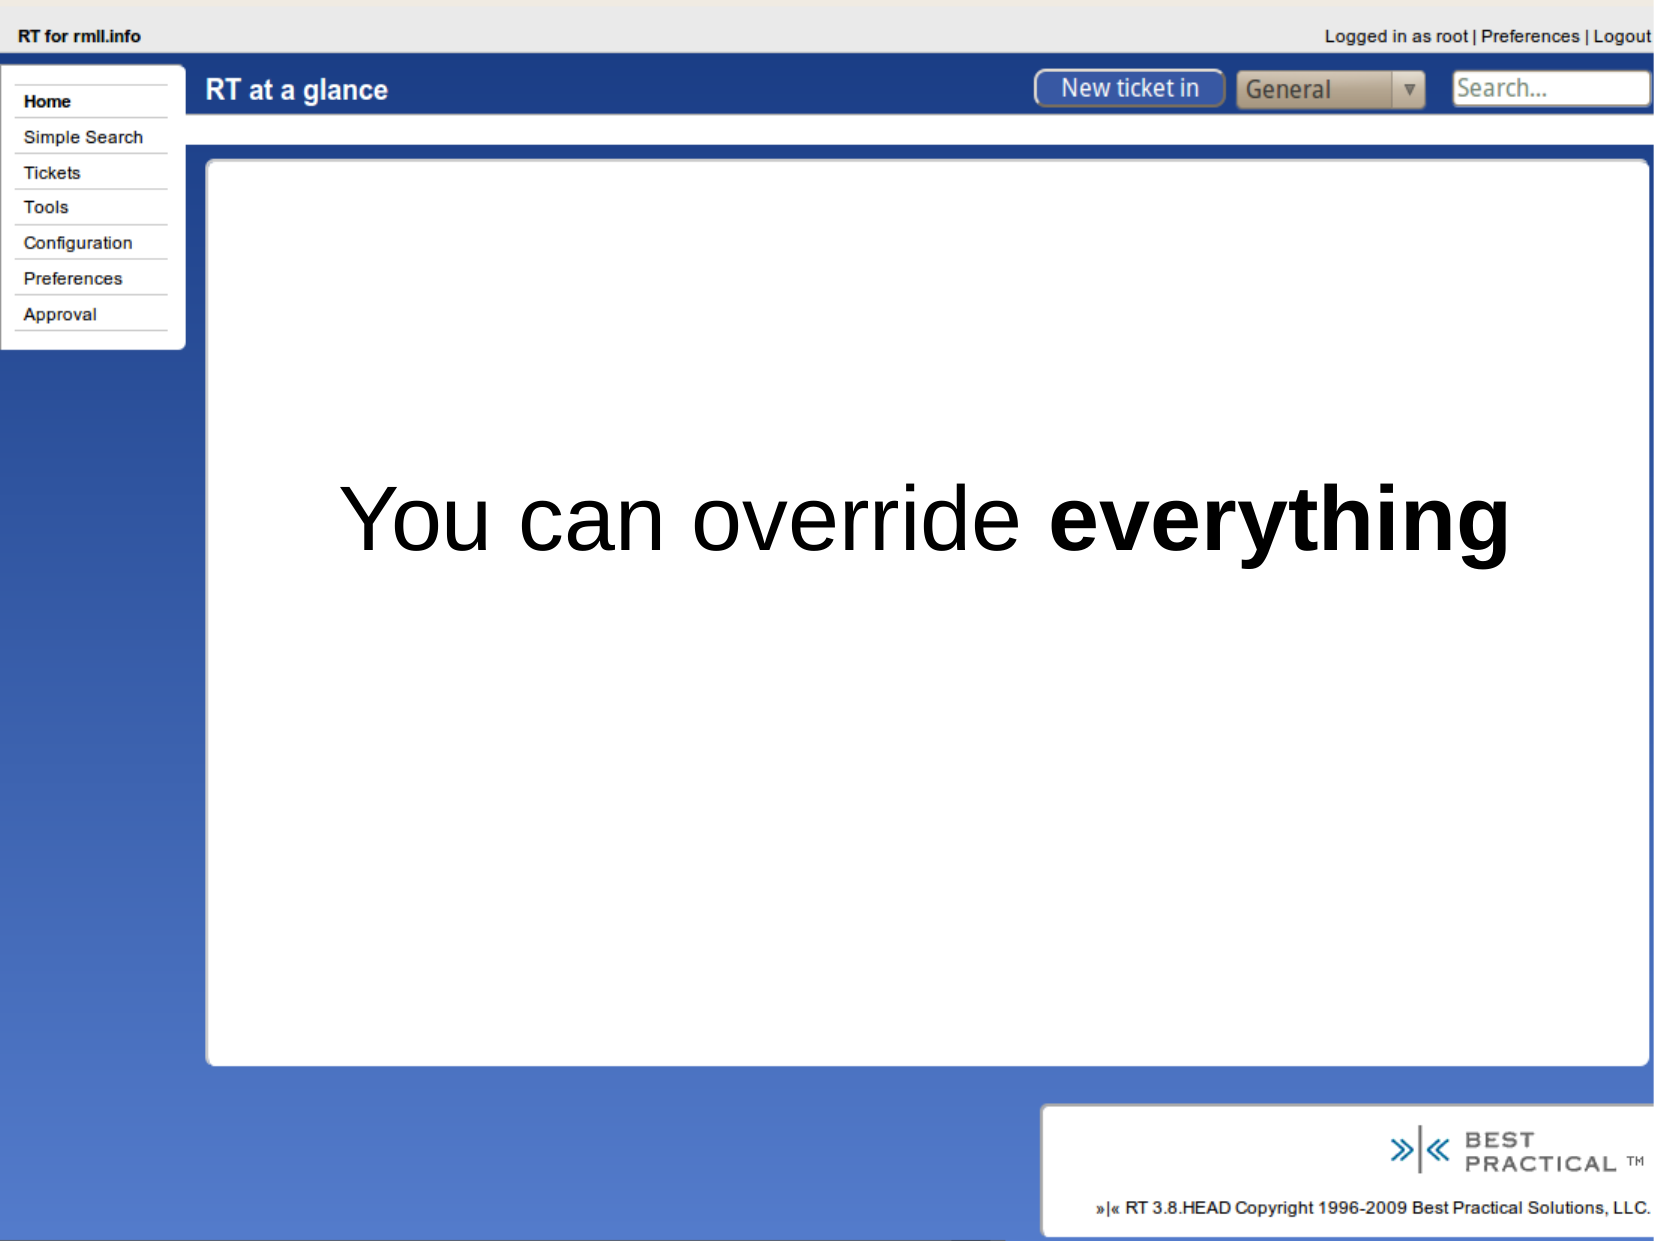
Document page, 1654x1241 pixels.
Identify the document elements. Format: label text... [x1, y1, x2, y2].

title You can override everything [280, 428, 1571, 609]
picture [468, 0, 1654, 1241]
